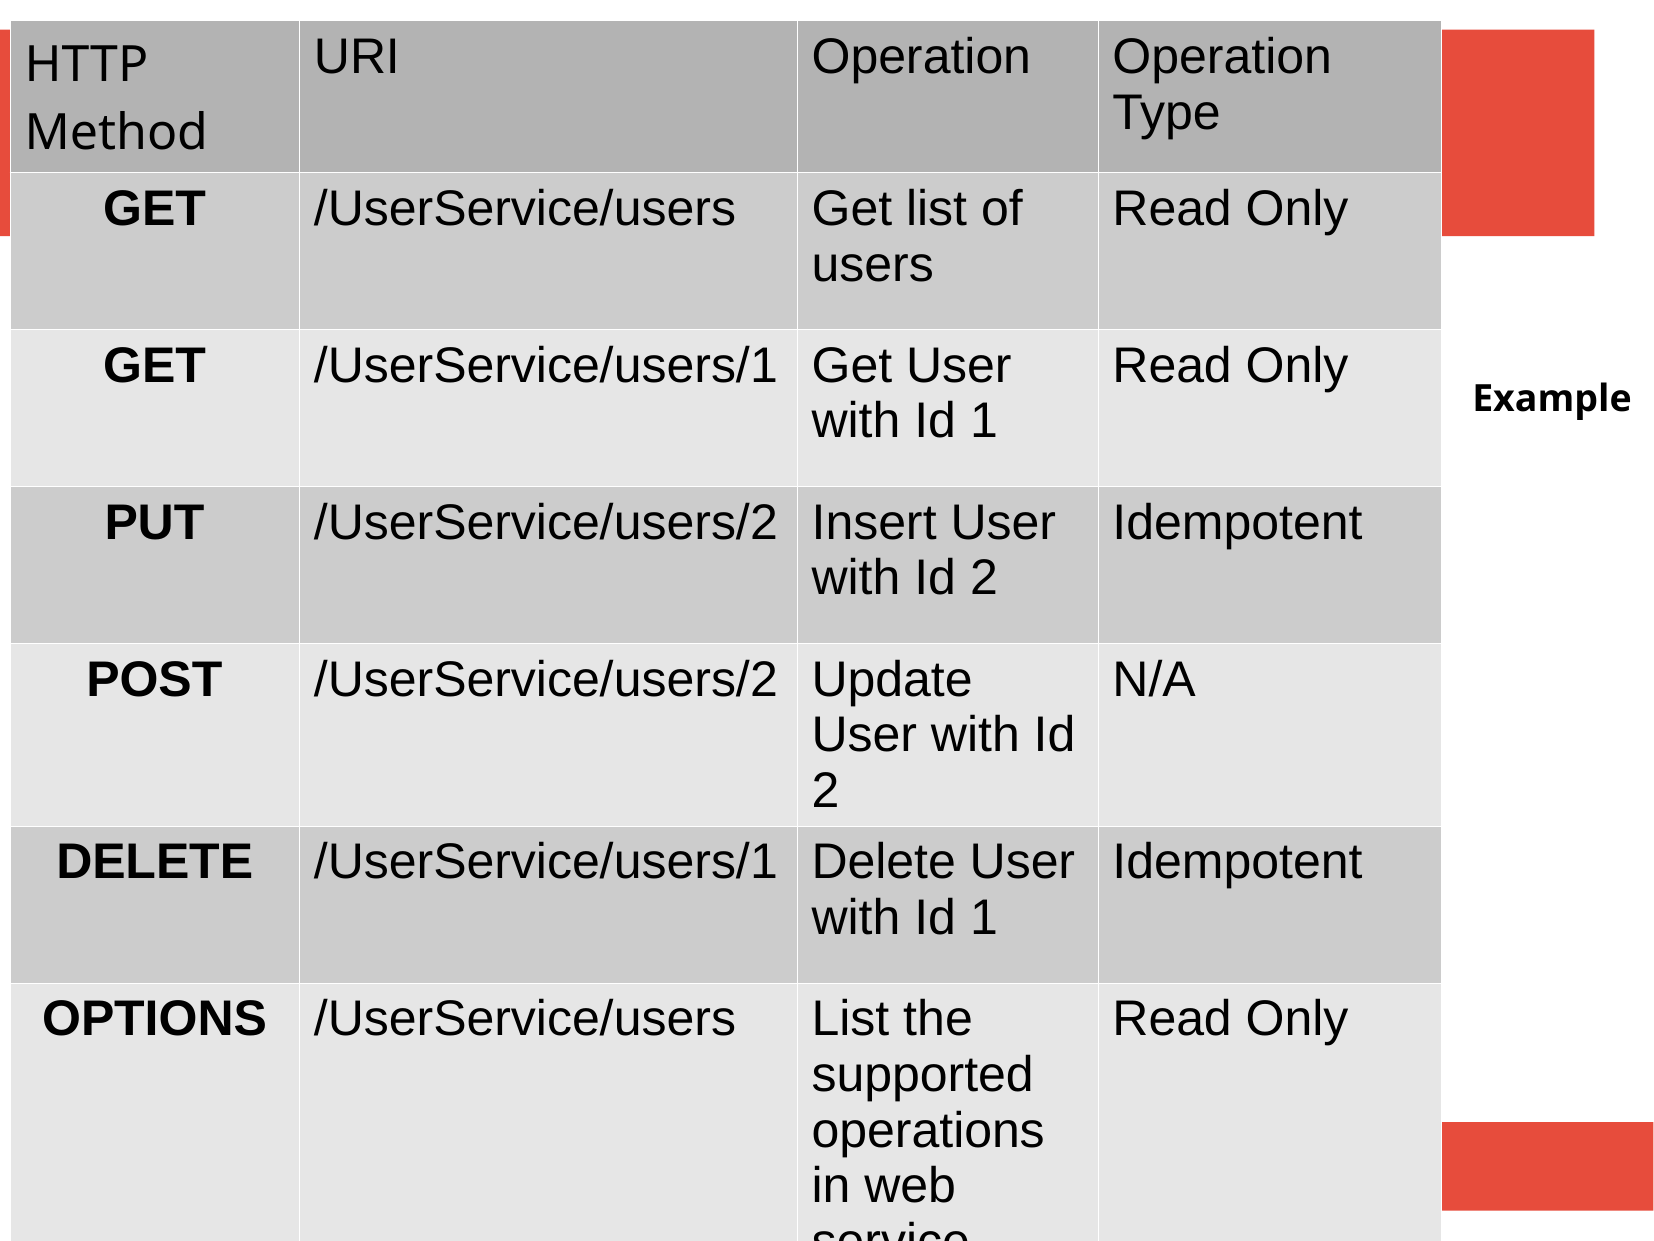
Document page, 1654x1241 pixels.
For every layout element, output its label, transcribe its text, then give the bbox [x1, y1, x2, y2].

table_cell GET [11, 173, 299, 329]
table_cell GET [11, 330, 299, 486]
table_cell POST [11, 644, 299, 826]
table_cell Idempotent [1099, 487, 1441, 643]
table_header HTTP Method [11, 21, 299, 172]
table_cell Update User with Id 2 [798, 644, 1098, 826]
table_cell Get list of users [798, 173, 1098, 329]
text_box Example [1457, 363, 1654, 426]
table_cell List the supported operations in web service [798, 984, 1098, 1241]
table_cell DELETE [11, 827, 299, 983]
table_cell Delete User with Id 1 [798, 827, 1098, 983]
table_cell /UserService/users/2 [300, 487, 797, 643]
table_cell N/A [1099, 644, 1441, 826]
table_cell /UserService/users/1 [300, 827, 797, 983]
table_cell OPTIONS [11, 984, 299, 1241]
table_cell /UserService/users/1 [300, 330, 797, 486]
table_cell PUT [11, 487, 299, 643]
table_cell Read Only [1099, 984, 1441, 1241]
table_cell Insert User with Id 2 [798, 487, 1098, 643]
table_cell Read Only [1099, 173, 1441, 329]
table_cell Read Only [1099, 330, 1441, 486]
table_cell /UserService/users [300, 984, 797, 1241]
table_header Operation Type [1099, 21, 1441, 172]
table_cell Get User with Id 1 [798, 330, 1098, 486]
table_header URI [300, 21, 797, 172]
table_cell /UserService/users/2 [300, 644, 797, 826]
table_header Operation [798, 21, 1098, 172]
table_cell Idempotent [1099, 827, 1441, 983]
table_cell /UserService/users [300, 173, 797, 329]
